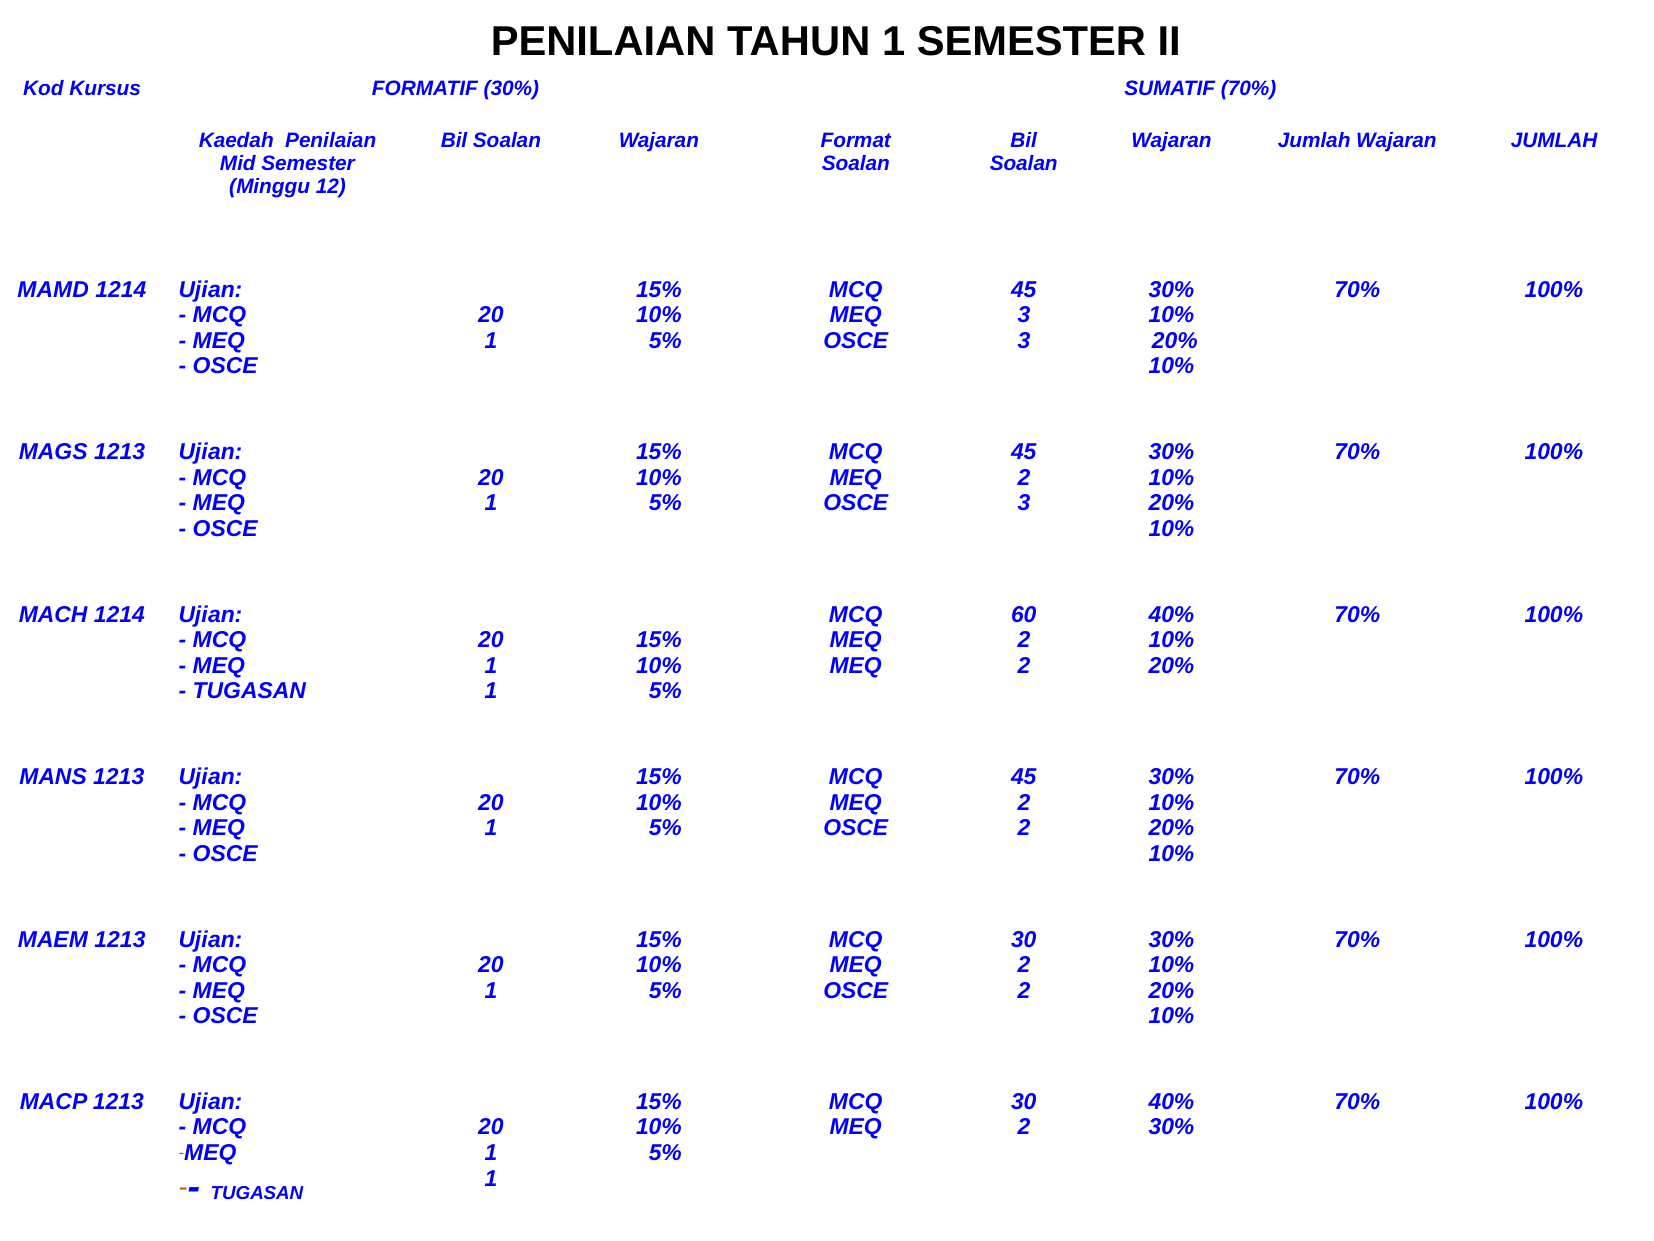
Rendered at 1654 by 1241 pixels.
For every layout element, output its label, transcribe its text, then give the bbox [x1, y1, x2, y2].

table_cell Ujian: - MCQ - MEQ - OSCE [164, 919, 411, 1081]
table_cell 70% [1260, 594, 1454, 756]
table_cell Jumlah Wajaran [1260, 121, 1454, 269]
table_cell Ujian: - MCQ - MEQ - OSCE [164, 756, 411, 919]
table_cell 45 2 3 [964, 431, 1083, 594]
table_cell 30% 10% 20% 10% [1083, 756, 1260, 919]
table_cell 15% 10% 5% [571, 919, 747, 1081]
table_cell Ujian: - MCQ - MEQ - TUGASAN [164, 594, 411, 756]
table_cell 70% [1260, 756, 1454, 919]
table_cell Bil Soalan [964, 121, 1083, 269]
table_cell MAEM 1213 [0, 919, 164, 1081]
table_cell 30% 10% 20% 10% [1083, 431, 1260, 594]
table_cell MCQ MEQ OSCE [747, 431, 964, 594]
table_cell 100% [1454, 919, 1654, 1081]
table_cell Kaedah Penilaian Mid Semester (Minggu 12) [164, 121, 411, 269]
table_header FORMATIF (30%) [164, 69, 747, 121]
table_cell 100% [1454, 431, 1654, 594]
table_cell 100% [1454, 594, 1654, 756]
text_box PENILAIAN TAHUN 1 SEMESTER II [3, 6, 1654, 69]
table_cell 20 1 1 [411, 1081, 571, 1240]
table_cell 70% [1260, 919, 1454, 1081]
table_cell 70% [1260, 431, 1454, 594]
table_header Kod Kursus [0, 69, 164, 269]
table_cell 30% 10% 20% 10% [1083, 919, 1260, 1081]
table_cell MACH 1214 [0, 594, 164, 756]
table_cell Ujian: - MCQ - MEQ - OSCE [164, 269, 411, 431]
table_cell 100% [1454, 1081, 1654, 1240]
table_cell 45 2 2 [964, 756, 1083, 919]
table_header SUMATIF (70%) [747, 69, 1654, 121]
table_cell 15% 10% 5% [571, 594, 747, 756]
table_cell MCQ MEQ [747, 1081, 964, 1240]
table_cell 20 1 [411, 269, 571, 431]
table_cell 15% 10% 5% [571, 431, 747, 594]
table_cell 70% [1260, 1081, 1454, 1240]
table_cell 30 2 [964, 1081, 1083, 1240]
table_cell 100% [1454, 269, 1654, 431]
table_cell Wajaran [1083, 121, 1260, 269]
table_cell 20 1 1 [411, 594, 571, 756]
table_cell MANS 1213 [0, 756, 164, 919]
table_cell Ujian: - MCQ - MEQ - OSCE [164, 431, 411, 594]
table_cell 30 2 2 [964, 919, 1083, 1081]
table_cell MCQ MEQ MEQ [747, 594, 964, 756]
table_cell 45 3 3 [964, 269, 1083, 431]
table_cell 40% 30% [1083, 1081, 1260, 1240]
table_cell 15% 10% 5% [571, 269, 747, 431]
table_cell 20 1 [411, 756, 571, 919]
table_cell MCQ MEQ OSCE [747, 756, 964, 919]
table_cell 100% [1454, 756, 1654, 919]
table_cell Bil Soalan [411, 121, 571, 269]
table_cell 20 1 [411, 919, 571, 1081]
table_cell 15% 10% 5% [571, 1081, 747, 1240]
table_cell MACP 1213 [0, 1081, 164, 1240]
table_cell JUMLAH [1454, 121, 1654, 269]
table_cell Ujian: - MCQ MEQ - TUGASAN [164, 1081, 411, 1240]
table_cell 20 1 [411, 431, 571, 594]
table_cell 70% [1260, 269, 1454, 431]
table_cell 40% 10% 20% [1083, 594, 1260, 756]
table_cell 30% 10% 20% 10% [1083, 269, 1260, 431]
table_cell 60 2 2 [964, 594, 1083, 756]
table_cell 15% 10% 5% [571, 756, 747, 919]
table_cell MCQ MEQ OSCE [747, 919, 964, 1081]
table_cell MCQ MEQ OSCE [747, 269, 964, 431]
table_cell Wajaran [571, 121, 747, 269]
table_cell MAGS 1213 [0, 431, 164, 594]
table_cell Format Soalan [747, 121, 964, 269]
table_cell MAMD 1214 [0, 269, 164, 431]
